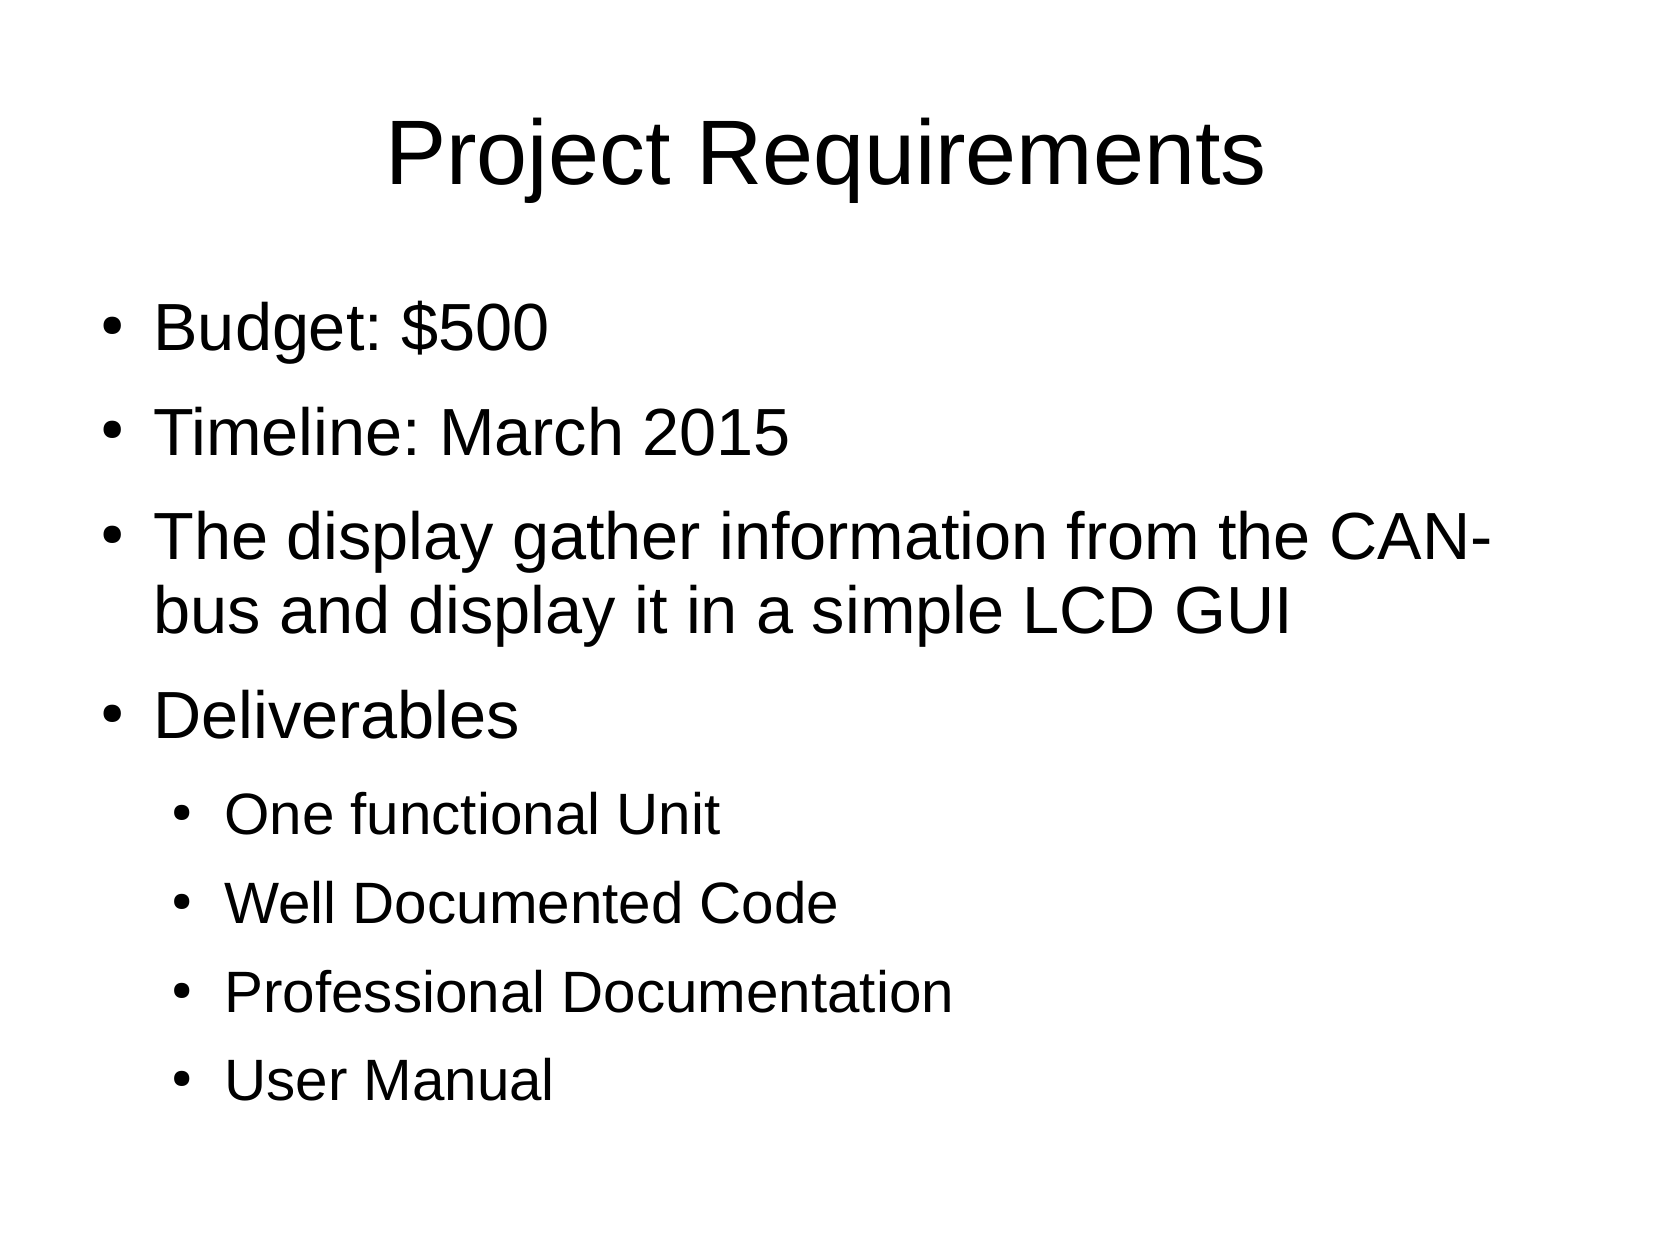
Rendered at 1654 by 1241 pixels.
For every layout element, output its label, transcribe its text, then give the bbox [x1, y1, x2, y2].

list Budget: $500 Timeline: March 2015 The display gather information from the CAN-bus and display it in a simple LCD GUI Deliverables One functional Unit Well Documented Code Professional Documentation User Manual [82, 290, 1571, 1112]
title Project Requirements [82, 49, 1571, 257]
